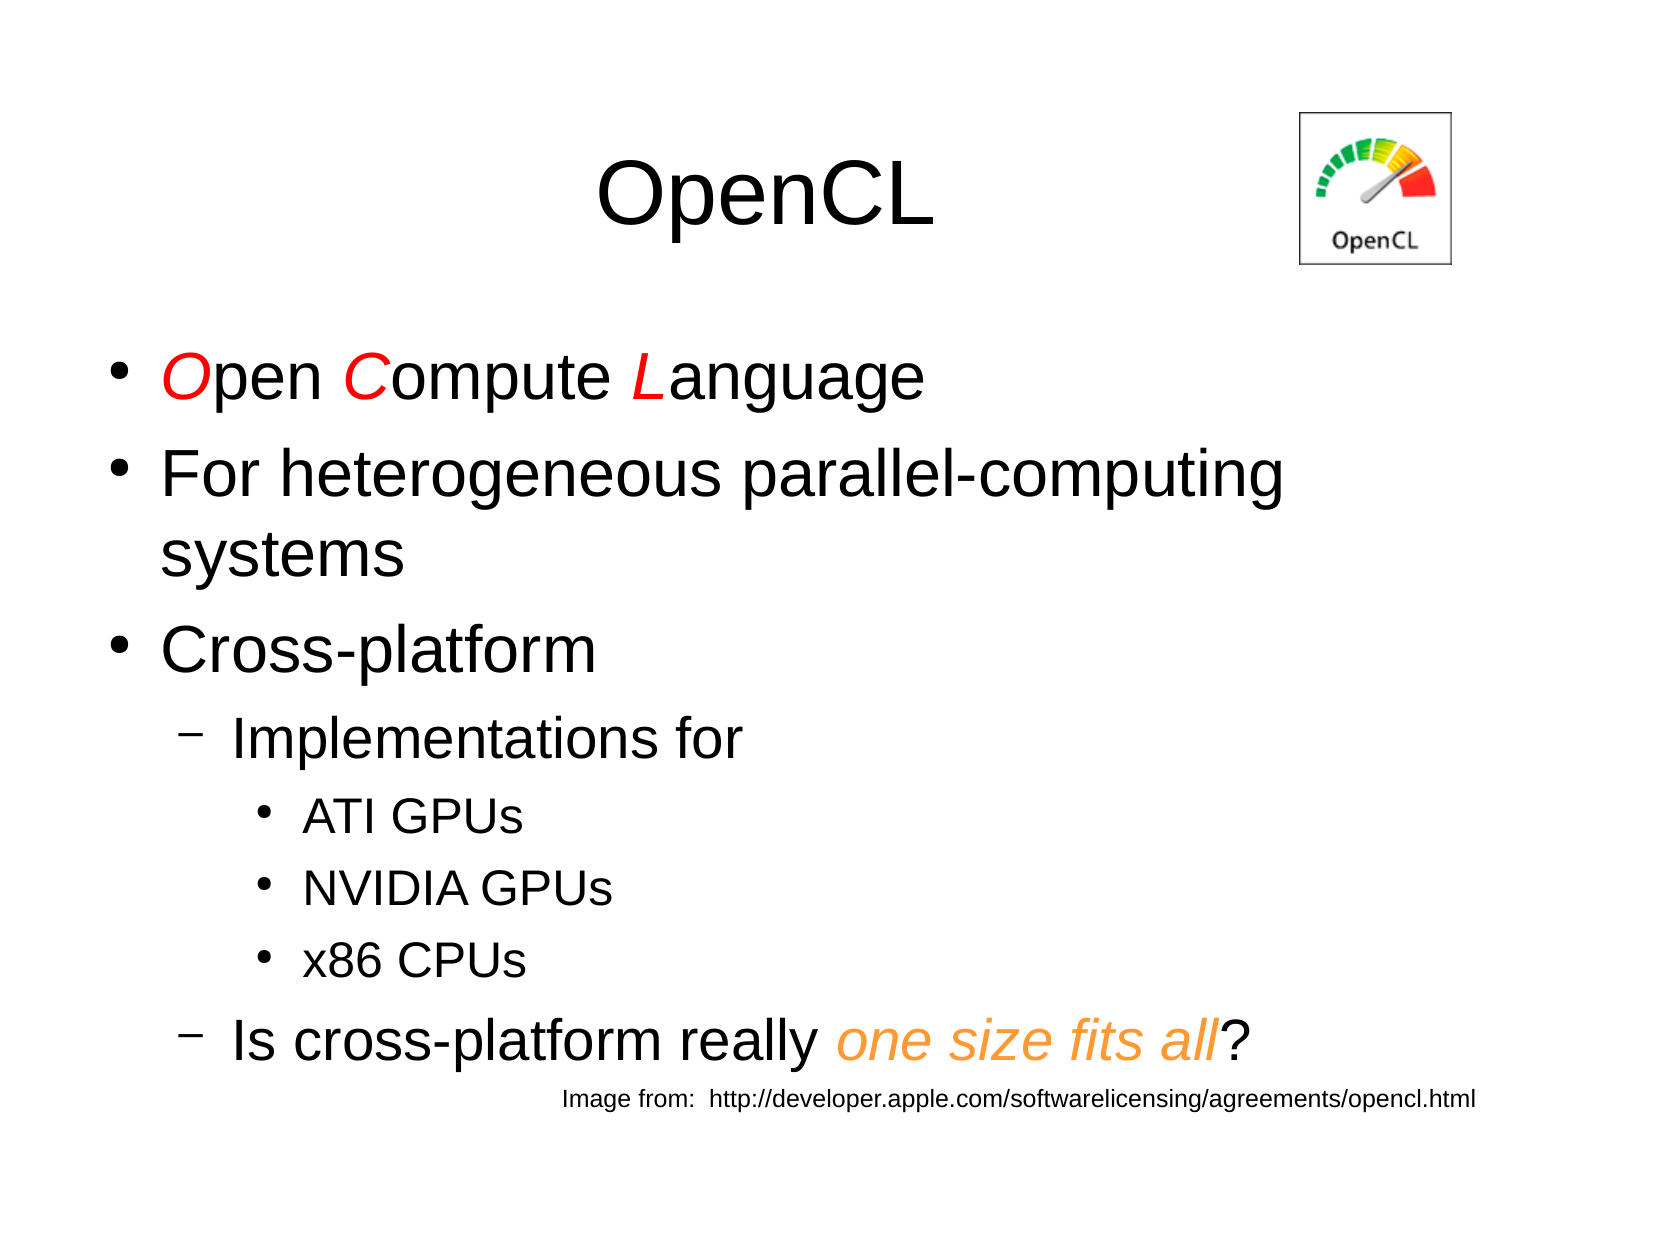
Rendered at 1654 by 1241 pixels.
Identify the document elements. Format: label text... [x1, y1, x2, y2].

list Open Compute Language For heterogeneous parallel-computing systems Cross-platform Implementations for ATI GPUs NVIDIA GPUs x86 CPUs Is cross-platform really one size fits all? [75, 325, 1426, 1075]
text_box Image from: http://developer.apple.com/softwarelicensing/agreements/opencl.html [0, 1075, 1501, 1121]
picture [1299, 112, 1452, 265]
title OpenCL [75, 75, 1426, 301]
